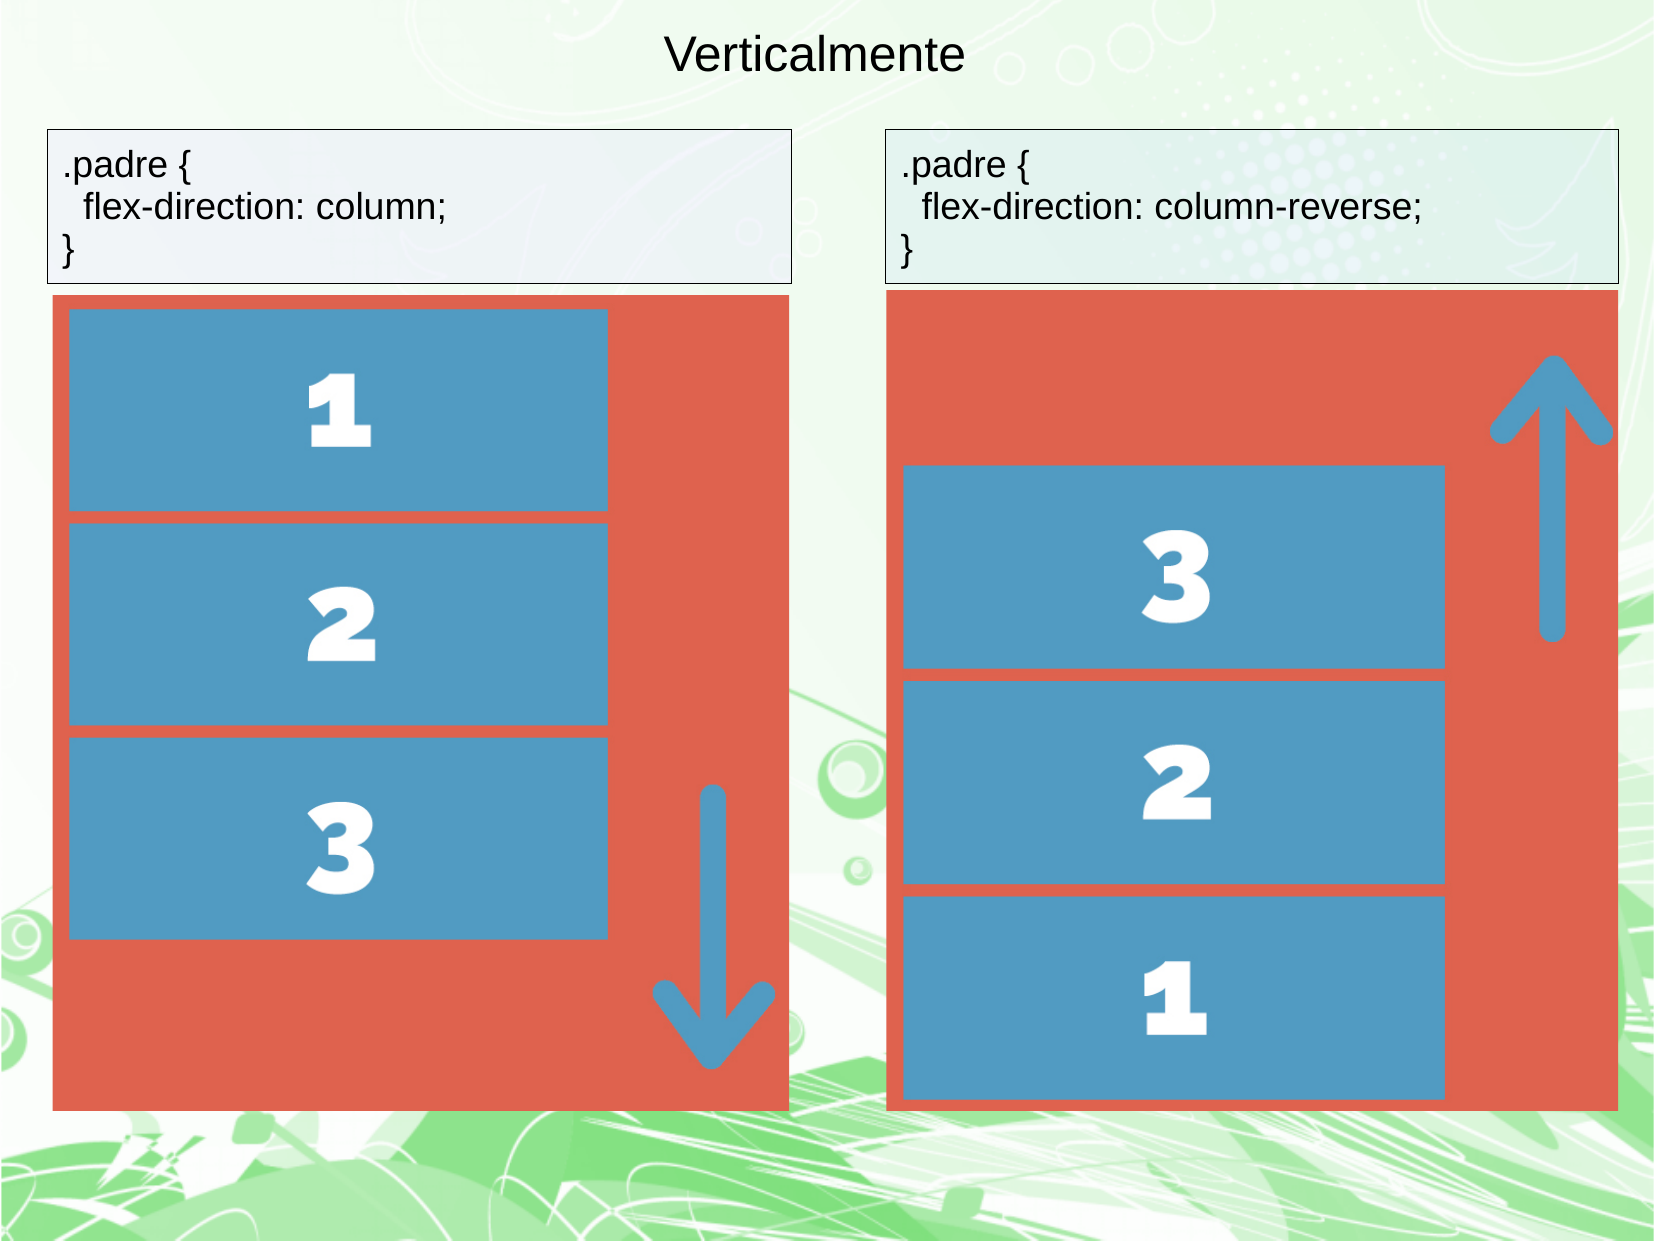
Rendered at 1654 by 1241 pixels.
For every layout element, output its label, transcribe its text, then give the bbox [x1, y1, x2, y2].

text_box .padre { flex-direction: column-reverse; } [885, 129, 1619, 284]
picture [0, 0, 1654, 1241]
title Verticalmente [70, 13, 1560, 95]
text_box .padre { flex-direction: column; } [47, 129, 792, 284]
